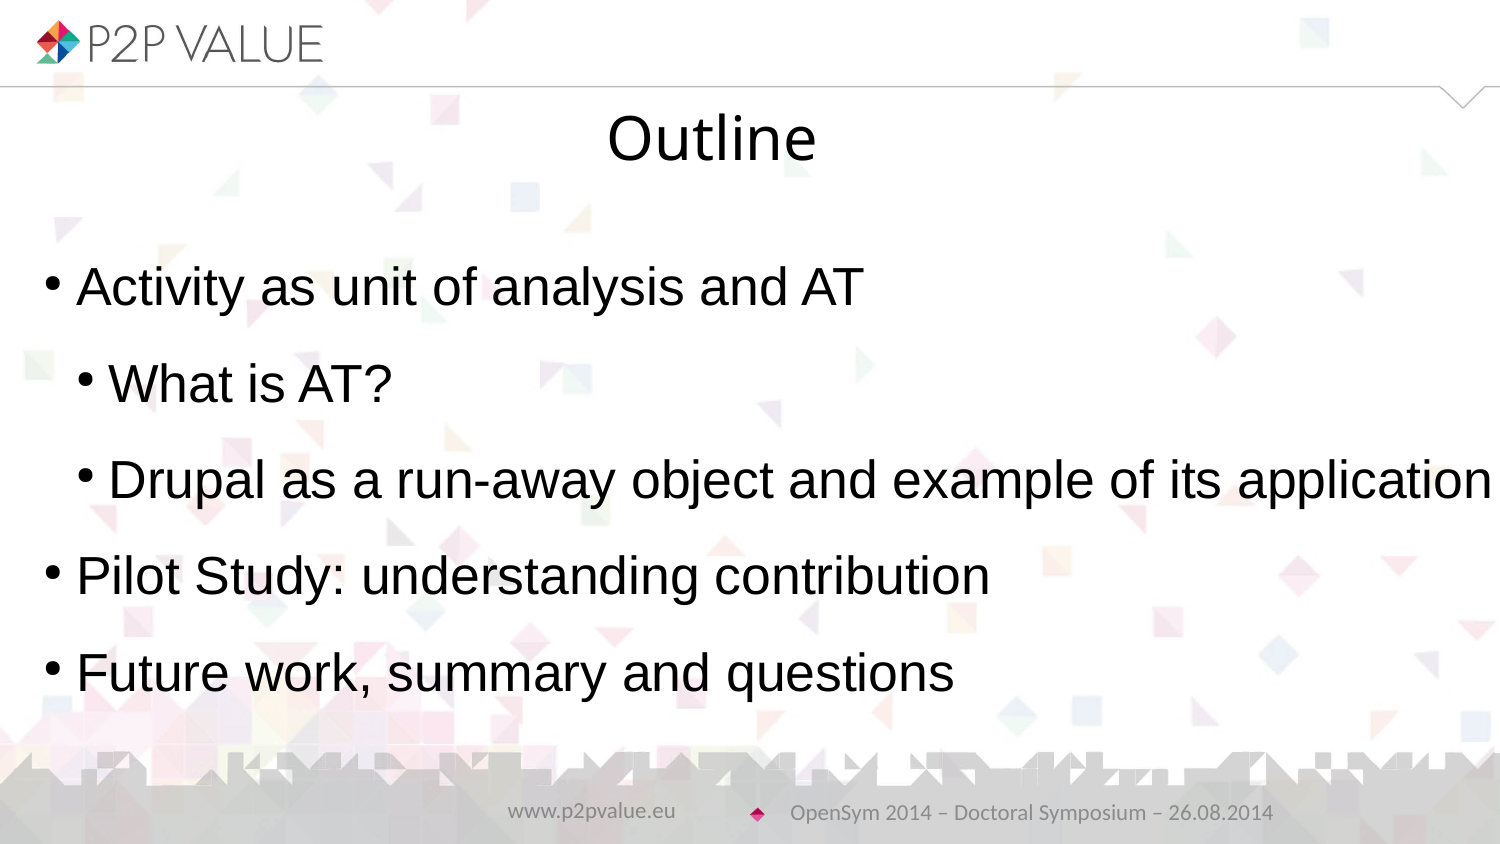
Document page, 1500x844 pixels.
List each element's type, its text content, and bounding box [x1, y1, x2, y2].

text_box OpenSym 2014 – Doctoral Symposium – 26.08.2014 [777, 788, 1470, 834]
picture [0, 0, 1500, 844]
subtitle Activity as unit of analysis and AT What is AT? Drupal as a run-away object and example of its application Pilot Study: understanding contribution Future work, summary and questions [30, 213, 1500, 769]
text_box www.p2pvalue.eu [501, 789, 720, 829]
title Outline [60, 92, 1366, 181]
